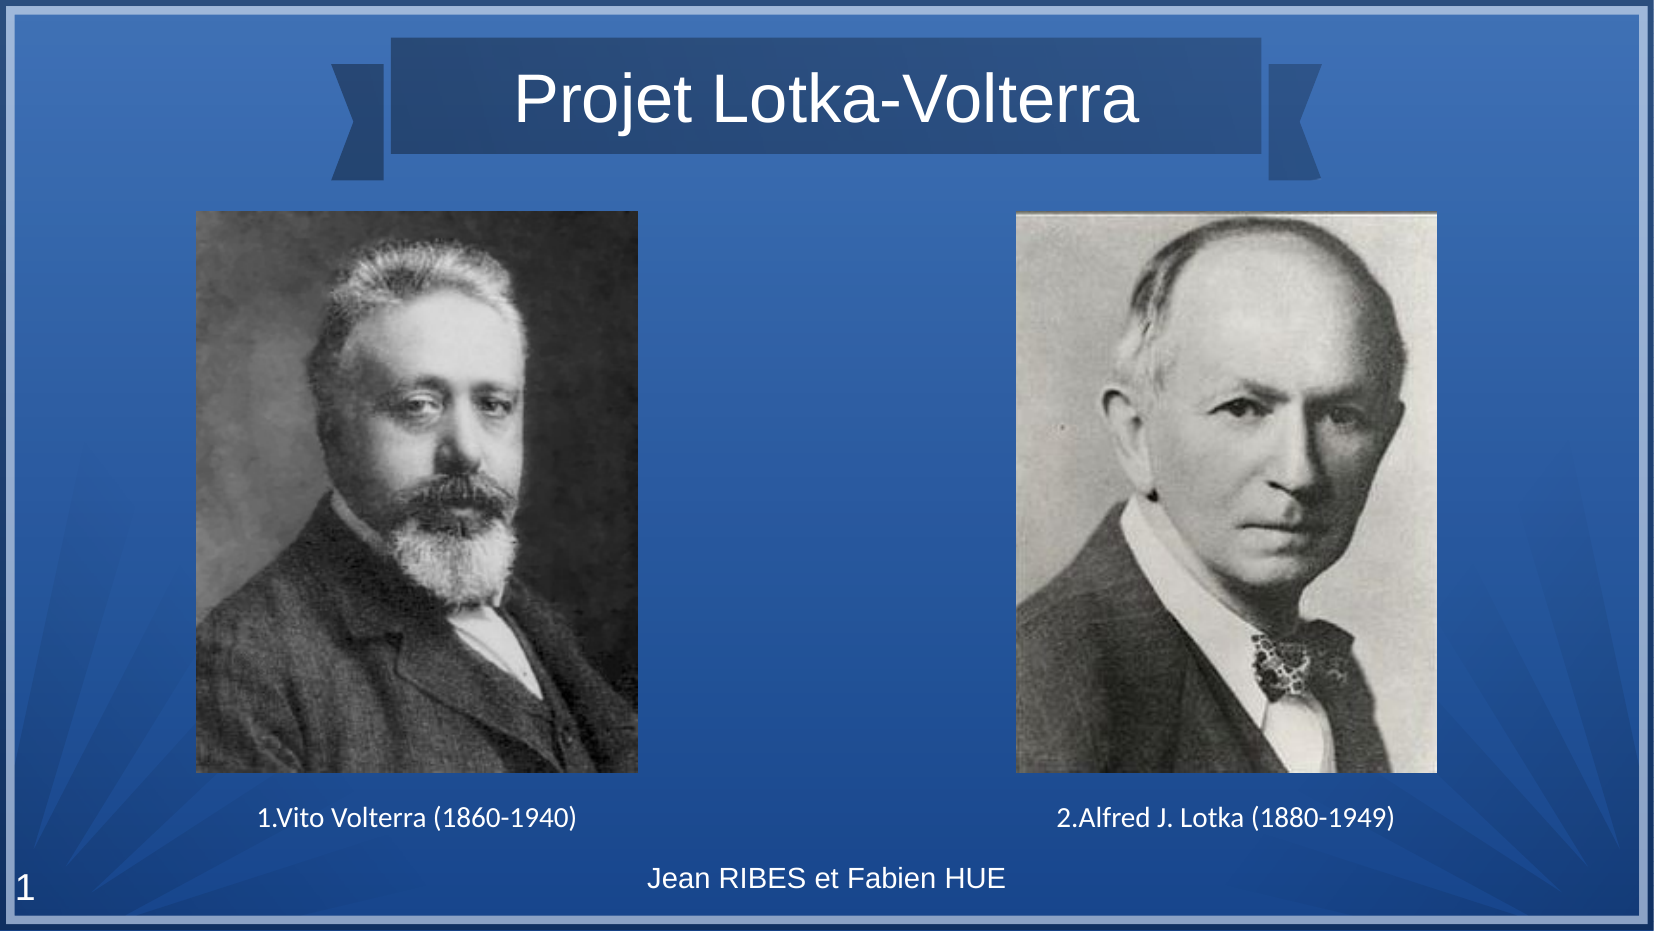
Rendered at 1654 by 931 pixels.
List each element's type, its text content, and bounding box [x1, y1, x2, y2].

picture [1016, 211, 1437, 773]
list Jean RIBES et Fabien HUE [657, 859, 1571, 931]
text_box 1.Vito Volterra (1860-1940) [196, 790, 638, 841]
title Projet Lotka-Volterra [389, 35, 1264, 154]
text_box <numéro> [0, 859, 657, 931]
text_box 2.Alfred J. Lotka (1880-1949) [1016, 790, 1437, 841]
picture [196, 211, 638, 773]
